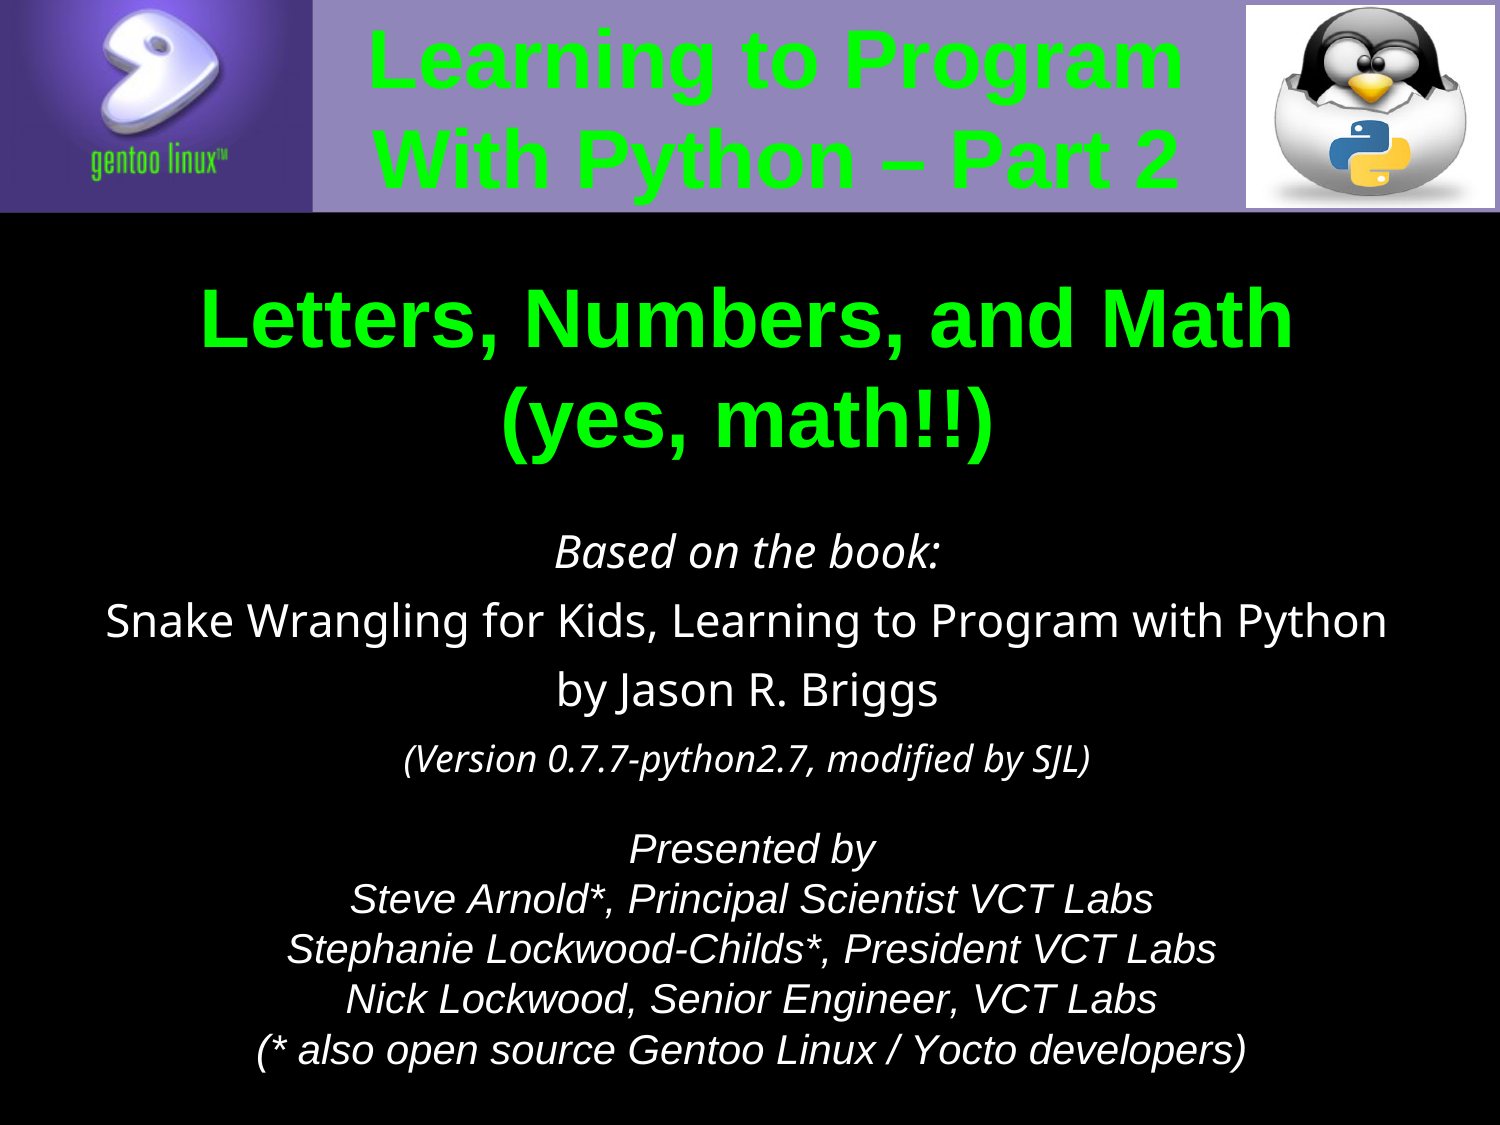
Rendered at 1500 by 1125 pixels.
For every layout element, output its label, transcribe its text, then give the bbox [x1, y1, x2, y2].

picture [0, 0, 302, 184]
text_box Presented by Steve Arnold*, Principal Scientist VCT Labs Stephanie Lockwood-Childs*, President VCT Labs Nick Lockwood, Senior Engineer, VCT Labs (* also open source Gentoo Linux / Yocto developers) [27, 822, 1478, 1081]
subtitle Based on the book: Snake Wrangling for Kids, Learning to Program with Python by Jason R. Briggs (Version 0.7.7-python2.7, modified by SJL) [25, 514, 1470, 789]
title Letters, Numbers, and Math (yes, math!!) [26, 241, 1469, 490]
title Learning to Program With Python – Part 2 [319, 2, 1235, 211]
picture [1246, 5, 1495, 208]
